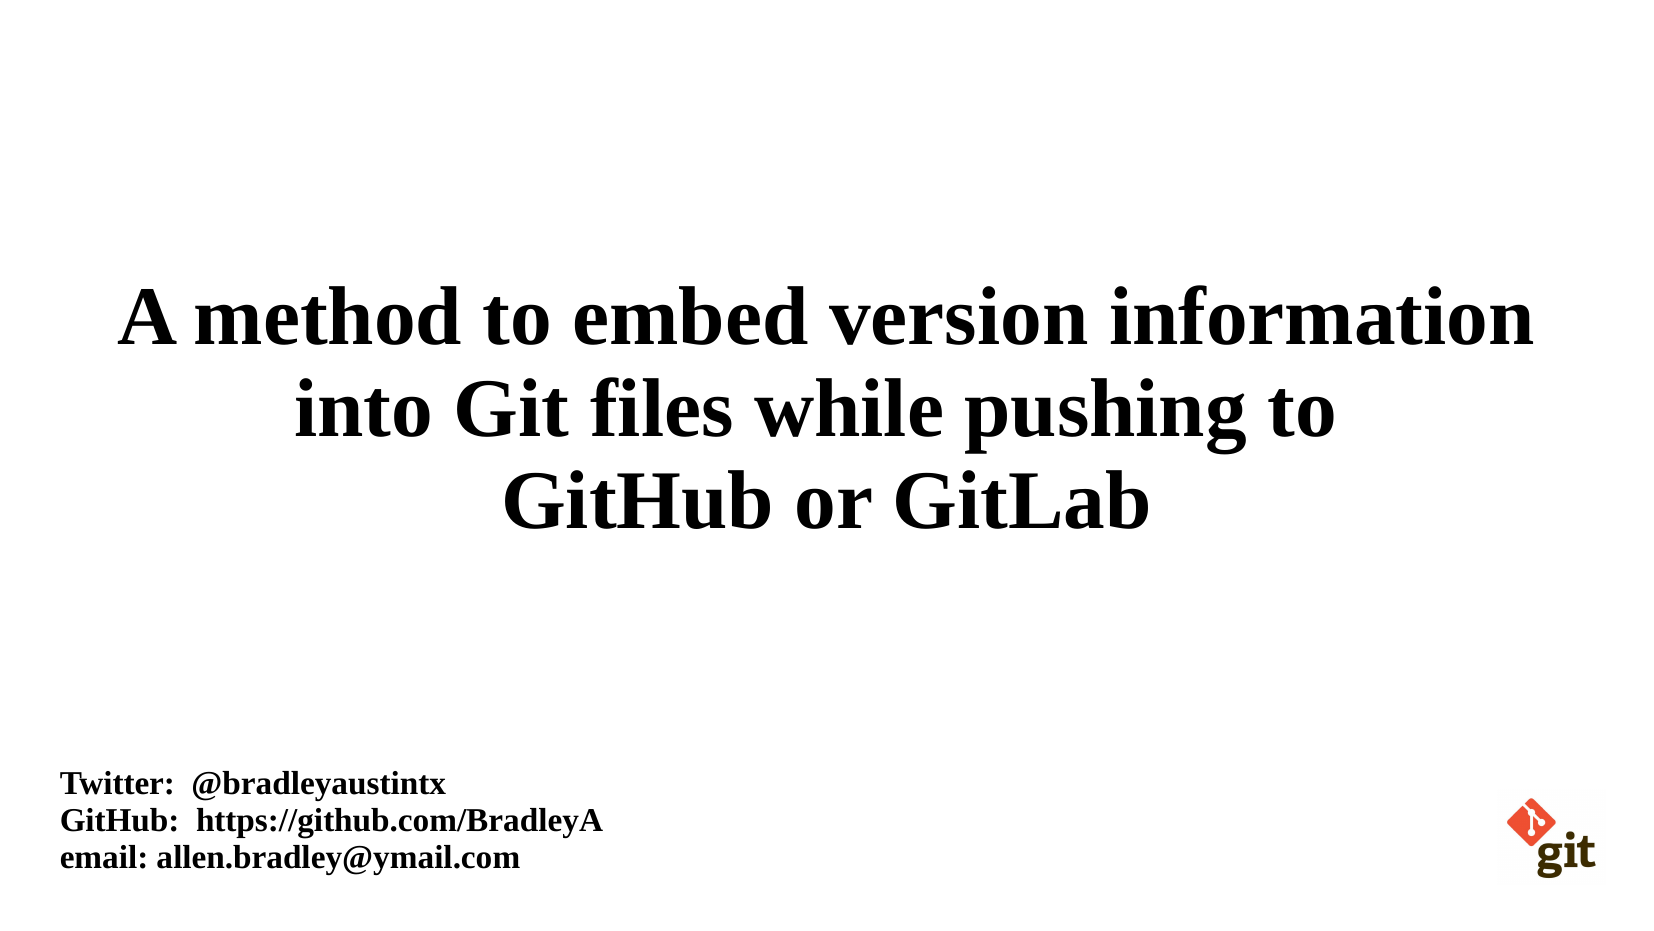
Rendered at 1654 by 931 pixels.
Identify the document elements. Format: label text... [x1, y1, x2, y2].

picture [1501, 789, 1606, 886]
subtitle A method to embed version information into Git files while pushing to GitHub or GitLab [82, 60, 1571, 757]
text_box Twitter: @bradleyaustintx GitHub: https://github.com/BradleyA email: allen.bradley@ymail.com [45, 756, 1501, 901]
